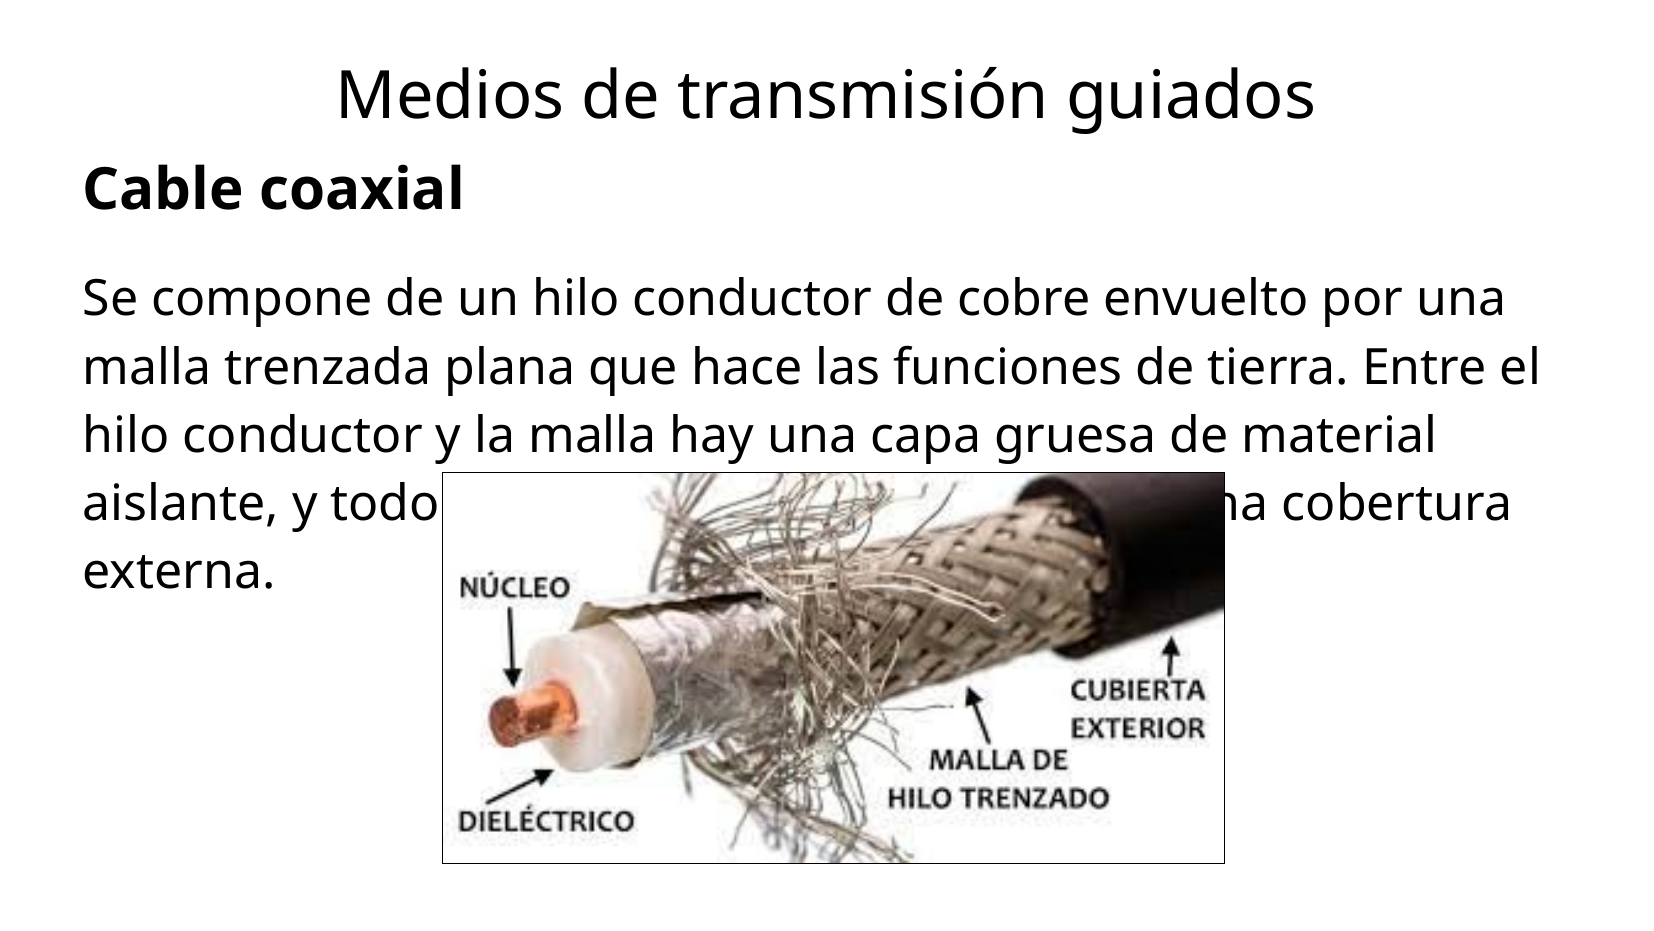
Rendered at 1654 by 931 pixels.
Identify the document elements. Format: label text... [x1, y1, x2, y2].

list Cable coaxial Se compone de un hilo conductor de cobre envuelto por una malla trenzada plana que hace las funciones de tierra. Entre el hilo conductor y la malla hay una capa gruesa de material aislante, y todo el conjunto está protegido por una cobertura externa. [82, 147, 1565, 875]
picture [442, 472, 1225, 864]
title Medios de transmisión guiados [82, 37, 1571, 148]
